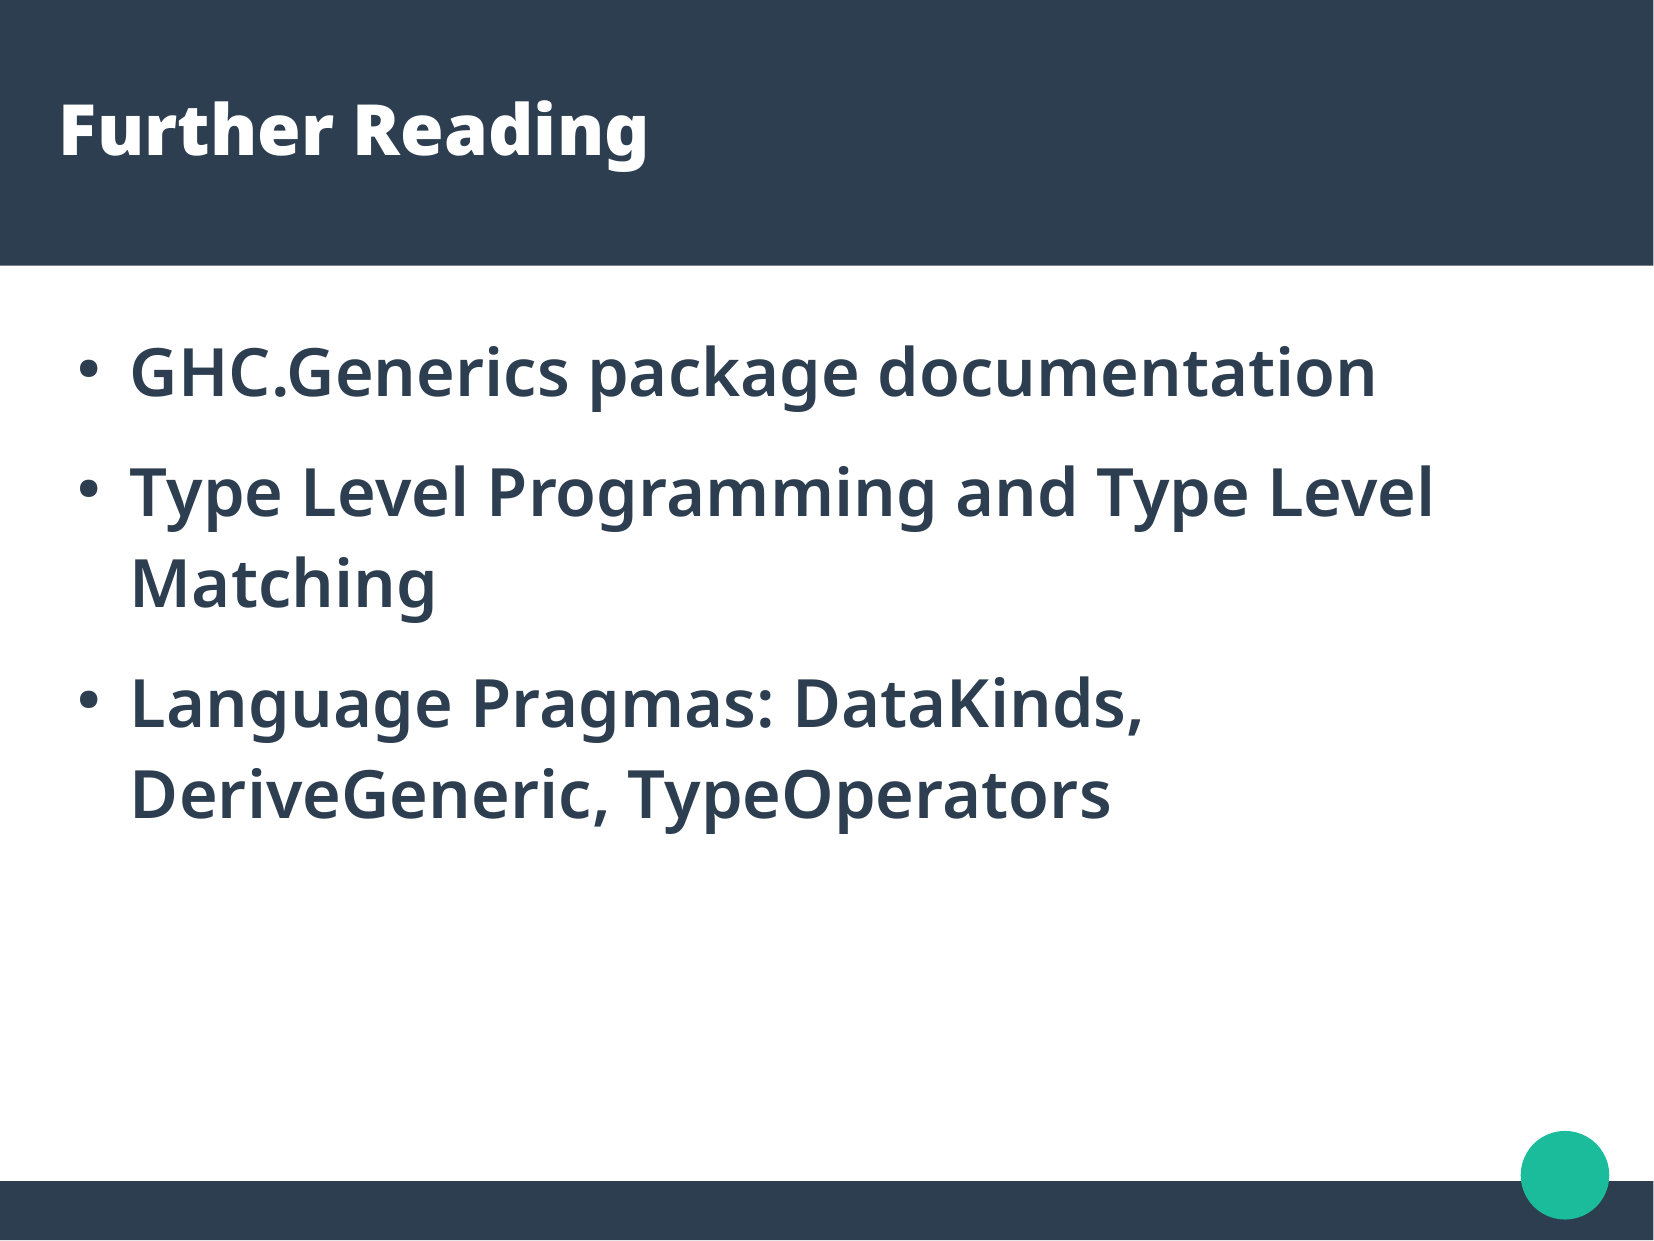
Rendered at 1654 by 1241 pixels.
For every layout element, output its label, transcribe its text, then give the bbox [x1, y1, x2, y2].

list GHC.Generics package documentation Type Level Programming and Type Level Matching Language Pragmas: DataKinds, DeriveGeneric, TypeOperators [59, 324, 1595, 1152]
title Further Reading [59, 49, 1595, 207]
